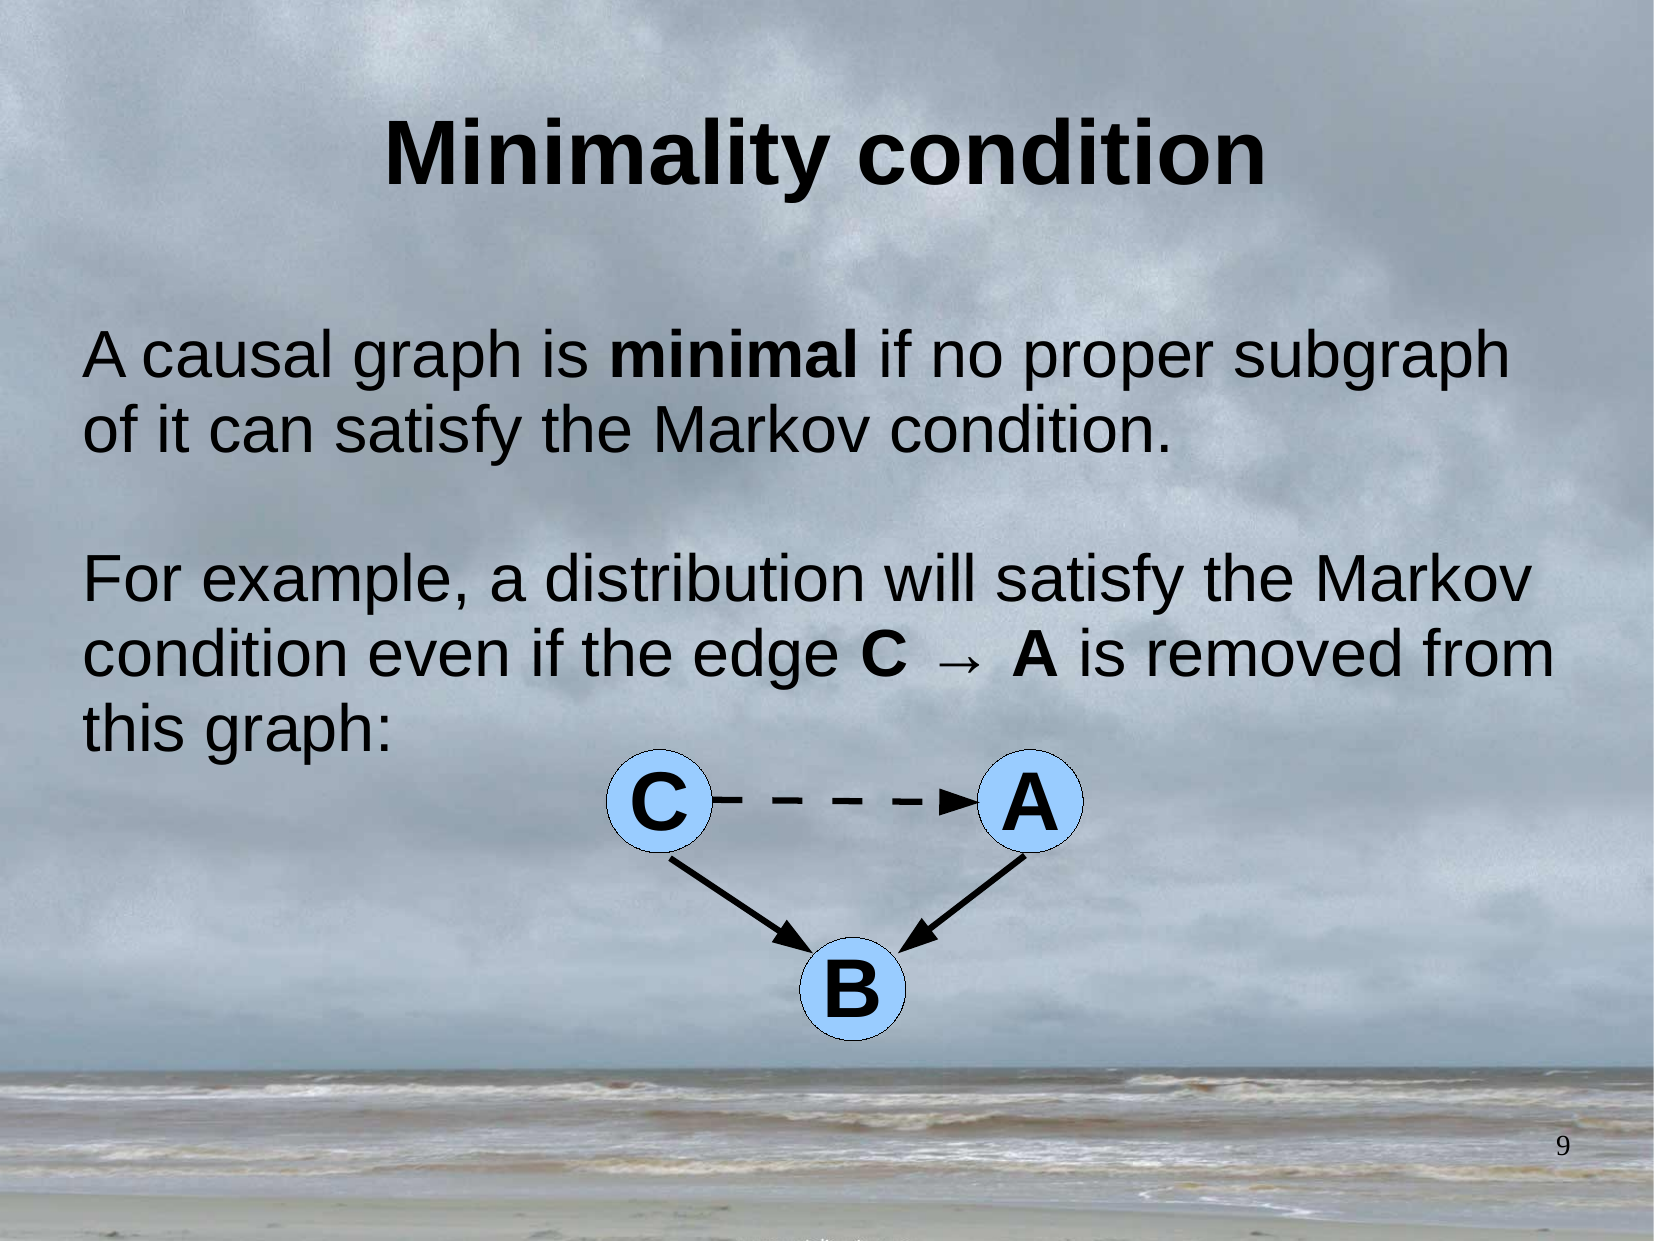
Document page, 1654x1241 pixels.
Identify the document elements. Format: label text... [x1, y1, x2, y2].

text_box B [799, 937, 906, 1041]
picture [0, 0, 1654, 1241]
text_box C [606, 749, 713, 853]
title Minimality condition [82, 49, 1571, 257]
subtitle A causal graph is minimal if no proper subgraph of it can satisfy the Markov condition. For example, a distribution will satisfy the Markov condition even if the edge C → A is removed from this graph: [82, 290, 1571, 792]
text_box A [977, 749, 1084, 853]
